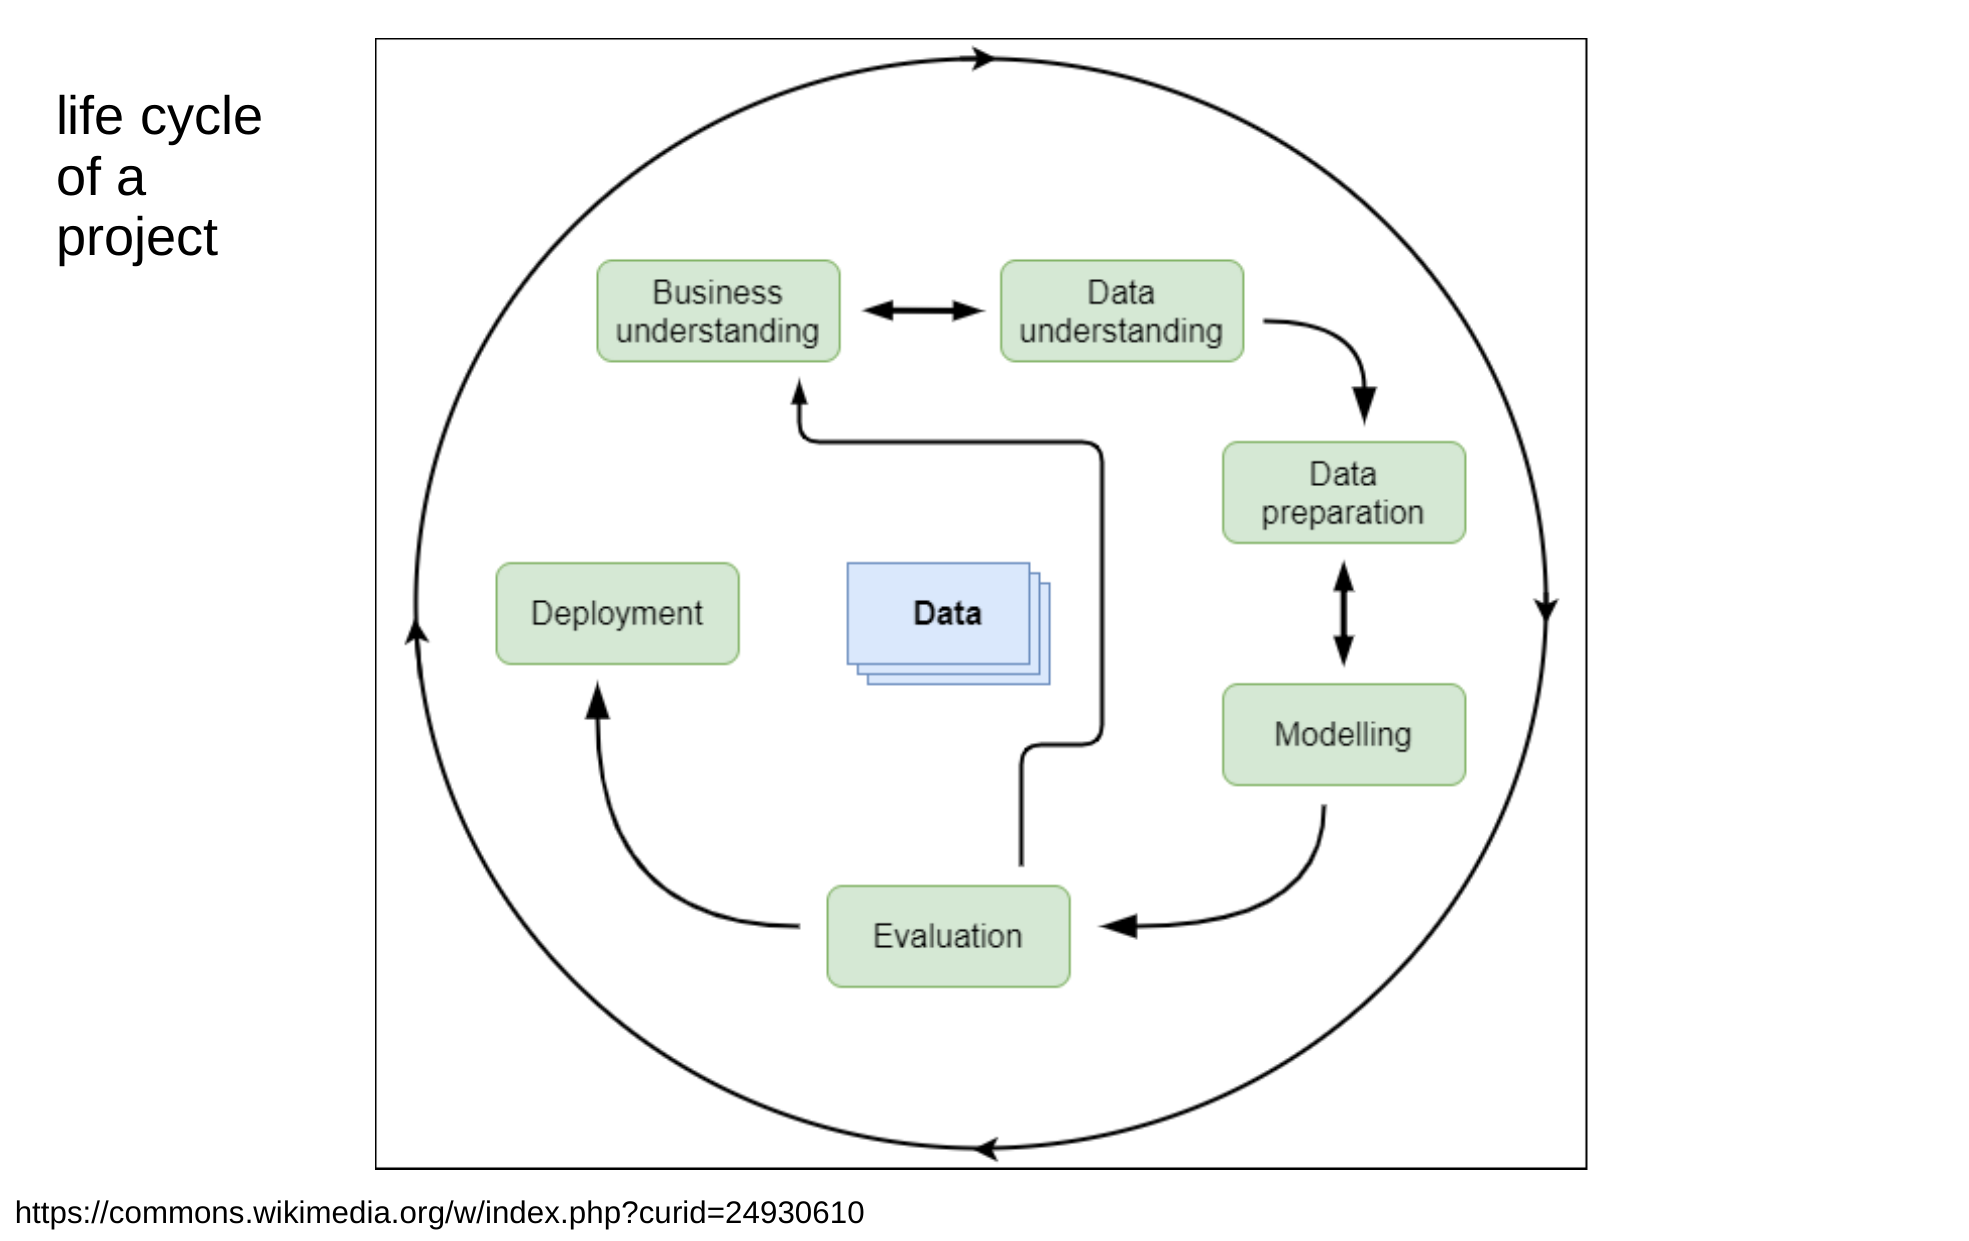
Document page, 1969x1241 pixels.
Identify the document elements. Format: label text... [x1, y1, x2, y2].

picture [375, 38, 1590, 1171]
text_box life cycle of a project [41, 78, 316, 275]
text_box https://commons.wikimedia.org/w/index.php?curid=24930610 [0, 1188, 1044, 1241]
